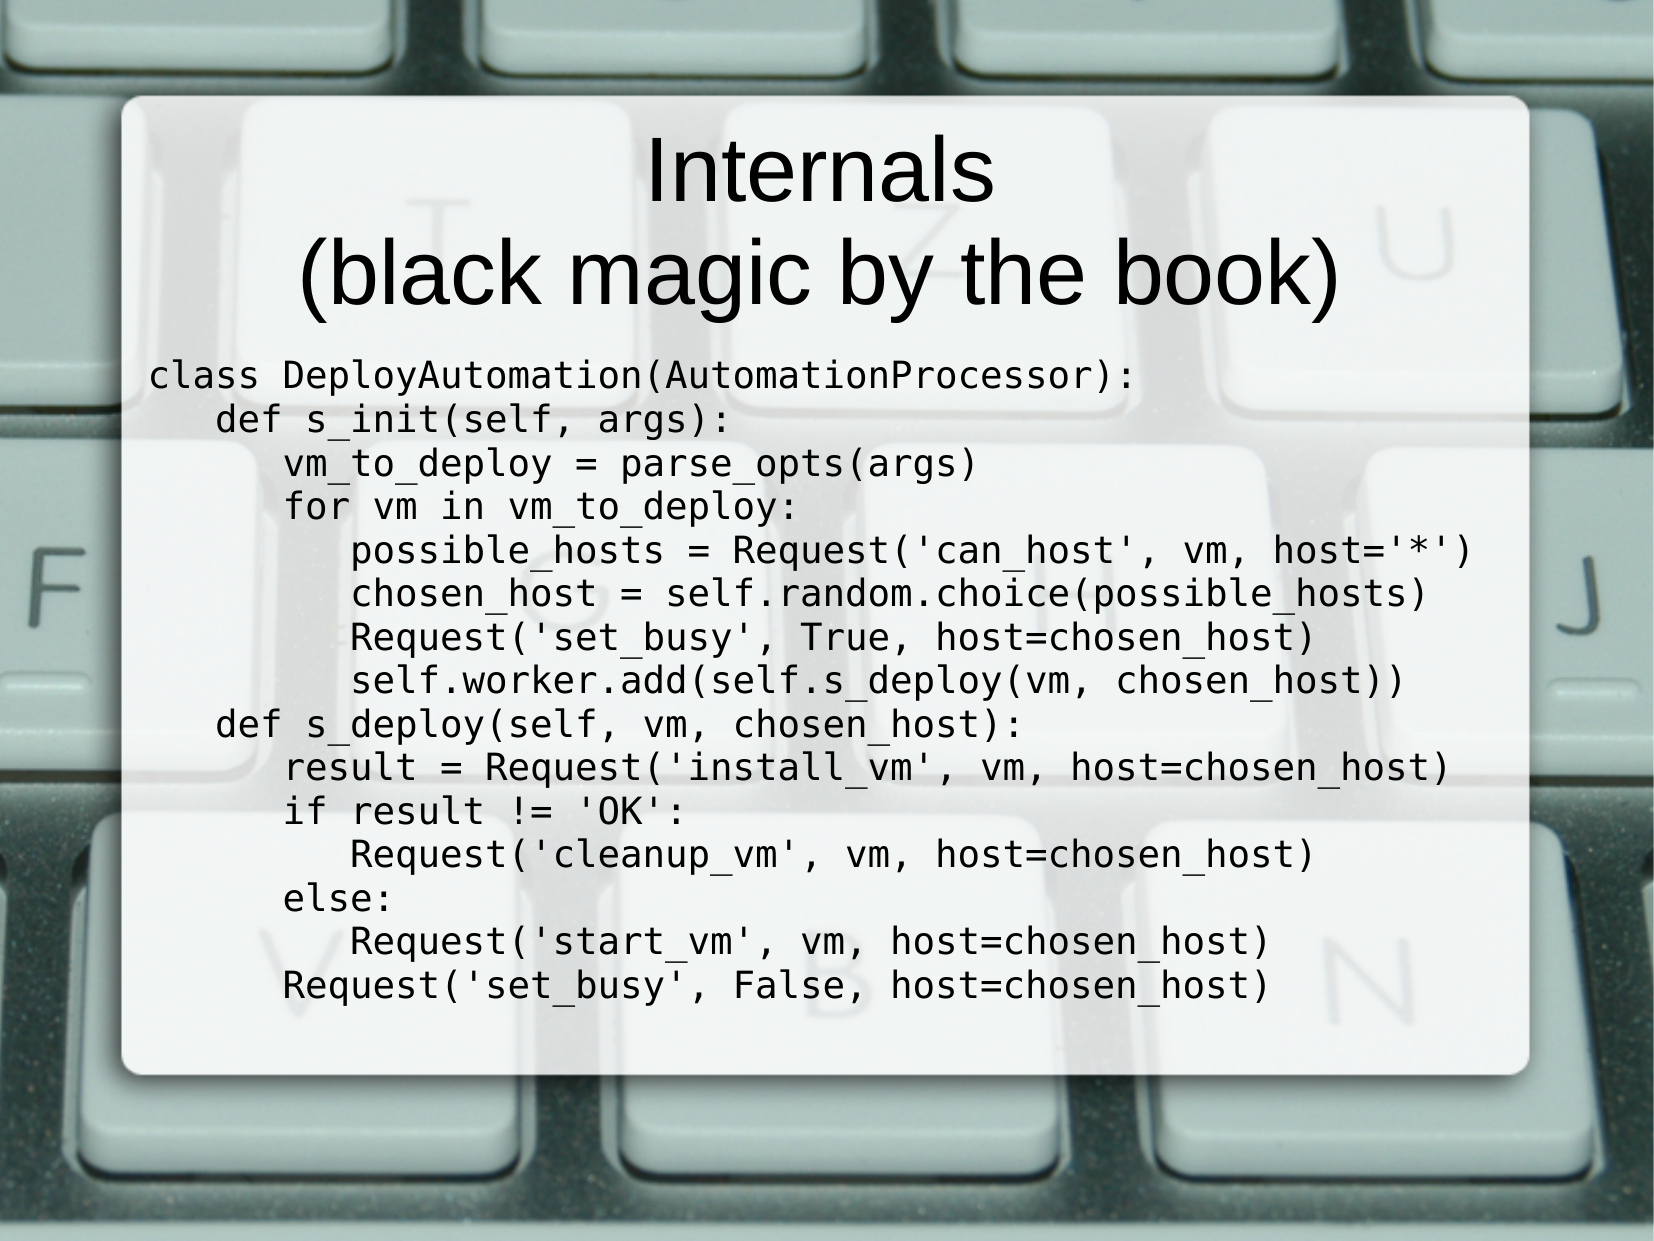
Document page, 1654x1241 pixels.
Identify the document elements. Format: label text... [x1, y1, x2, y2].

list class DeployAutomation(AutomationProcessor): def s_init(self, args): vm_to_deploy = parse_opts(args) for vm in vm_to_deploy: possible_hosts = Request('can_host', vm, host='*') chosen_host = self.random.choice(possible_hosts) Request('set_busy', True, host=chosen_host) self.worker.add(self.s_deploy(vm, chosen_host)) def s_deploy(self, vm, chosen_host): result = Request('install_vm', vm, host=chosen_host) if result != 'OK': Request('cleanup_vm', vm, host=chosen_host) else: Request('start_vm', vm, host=chosen_host) Request('set_busy', False, host=chosen_host) [147, 354, 1536, 1241]
title Internals (black magic by the book) [135, 118, 1506, 324]
picture [0, 0, 1654, 1241]
